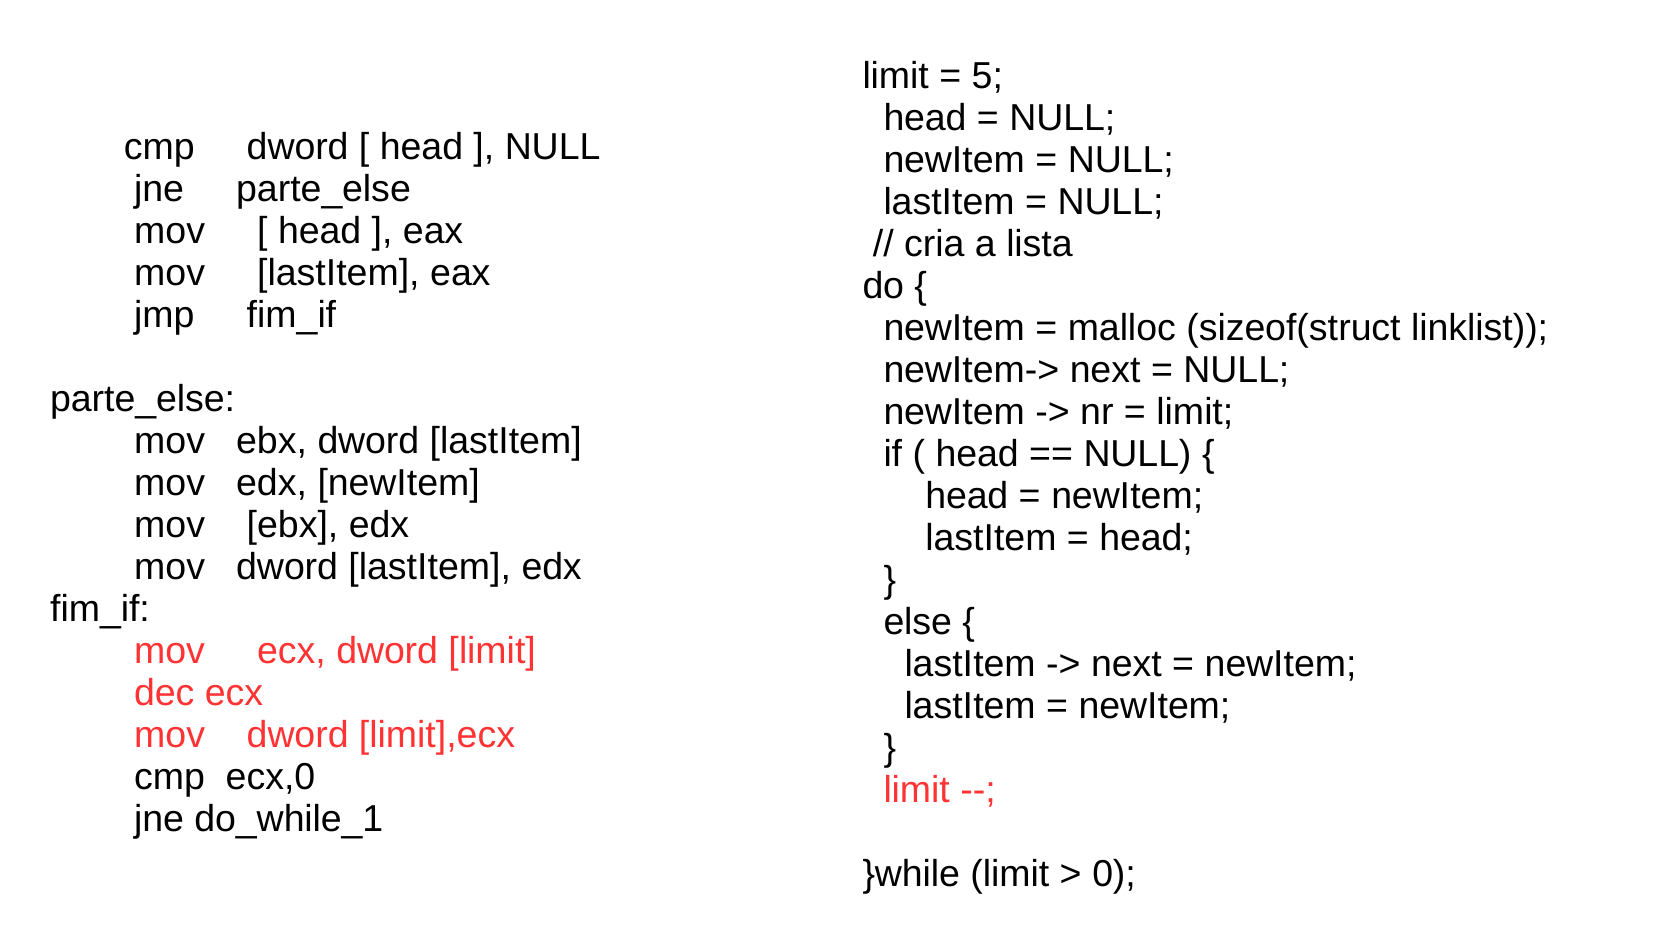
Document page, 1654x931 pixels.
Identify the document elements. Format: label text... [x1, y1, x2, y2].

text_box cmp dword [ head ], NULL jne parte_else mov [ head ], eax mov [lastItem], eax jmp fim_if parte_else: mov ebx, dword [lastItem] mov edx, [newItem] mov [ebx], edx mov dword [lastItem], edx fim_if: mov ecx, dword [limit] dec ecx mov dword [limit],ecx cmp ecx,0 jne do_while_1 [35, 118, 699, 931]
text_box limit = 5; head = NULL; newItem = NULL; lastItem = NULL; // cria a lista do { newItem = malloc (sizeof(struct linklist)); newItem-> next = NULL; newItem -> nr = limit; if ( head == NULL) { head = newItem; lastItem = head; } else { lastItem -> next = newItem; lastItem = newItem; } limit --; }while (limit > 0); [826, 47, 1564, 902]
